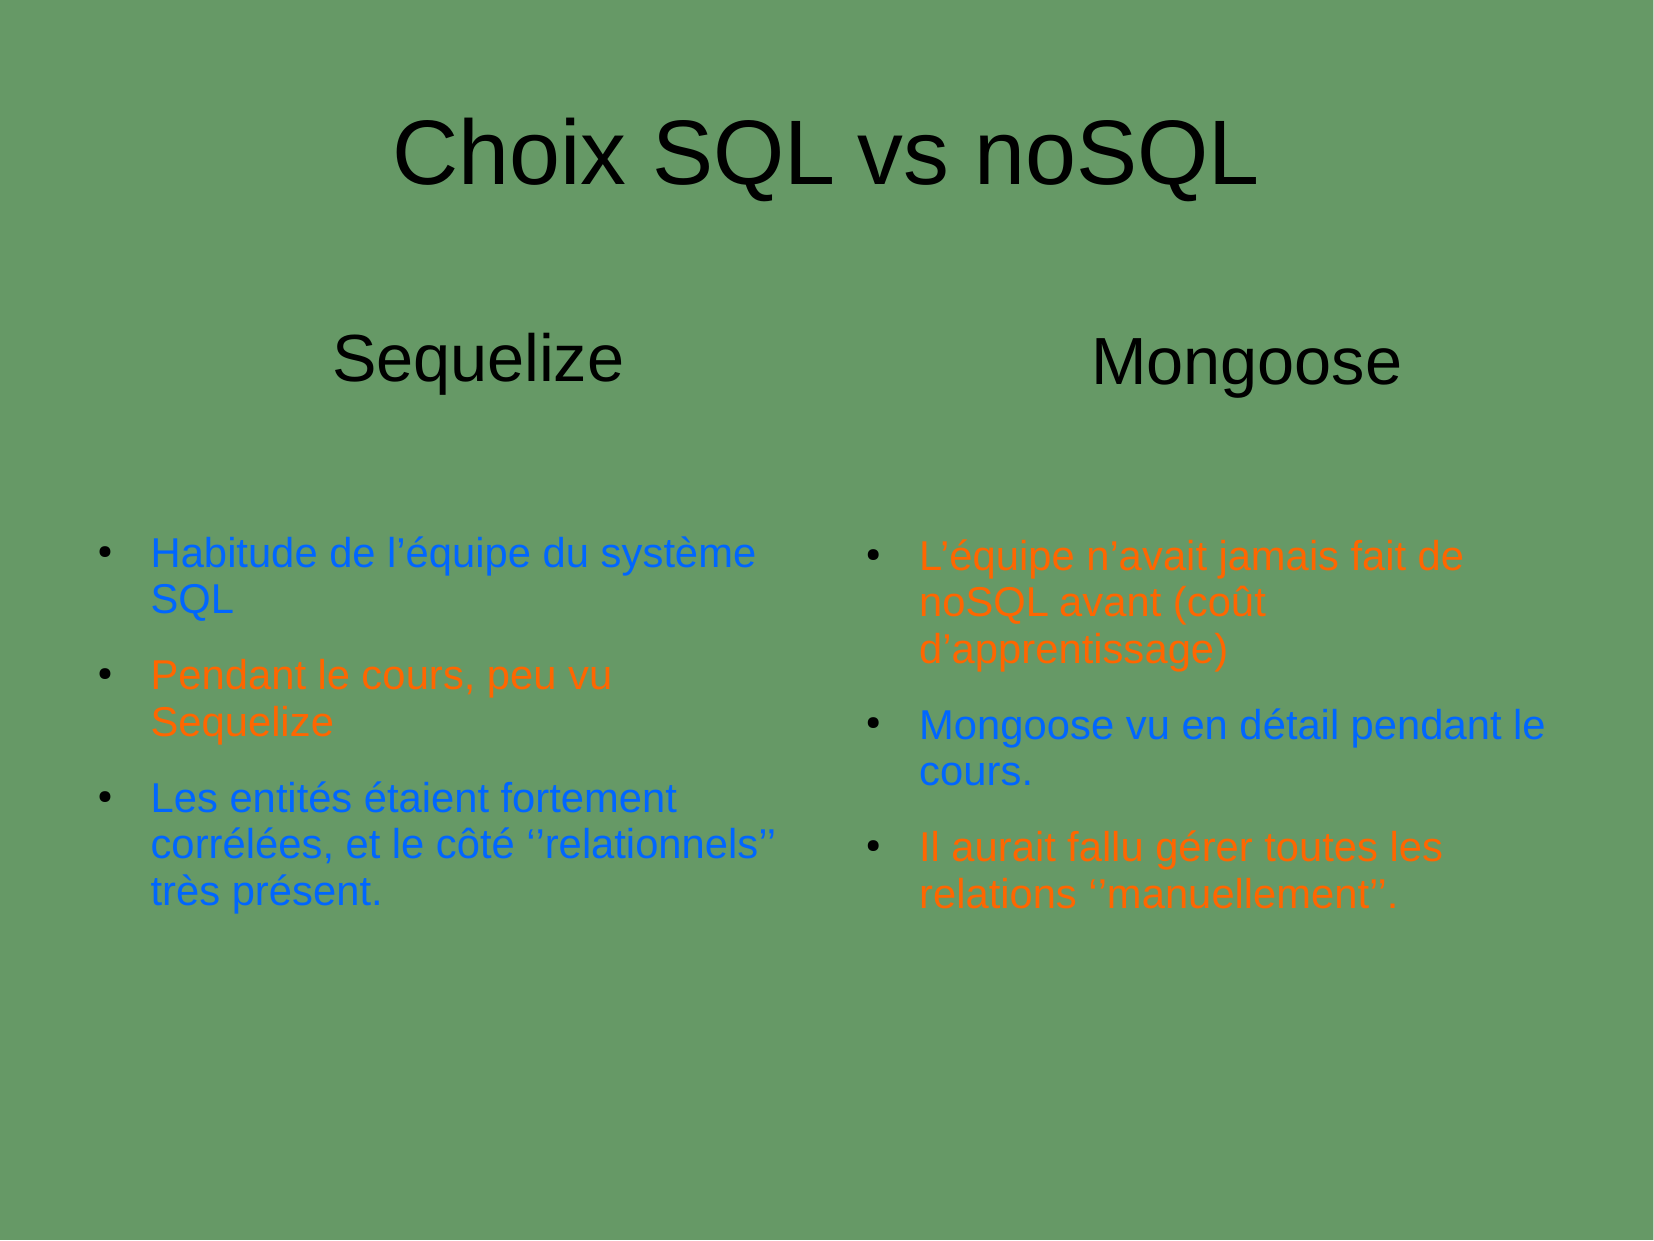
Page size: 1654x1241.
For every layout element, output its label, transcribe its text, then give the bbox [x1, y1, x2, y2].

list Sequelize Habitude de l’équipe du système SQL Pendant le cours, peu vu Sequelize Les entités étaient fortement corrélées, et le côté ‘’relationnels’’ très présent. [79, 320, 806, 1041]
list Mongoose L’équipe n’avait jamais fait de noSQL avant (coût d’apprentissage) Mongoose vu en détail pendant le cours. Il aurait fallu gérer toutes les relations ‘’manuellement’’. [848, 323, 1575, 1044]
title Choix SQL vs noSQL [82, 49, 1571, 257]
